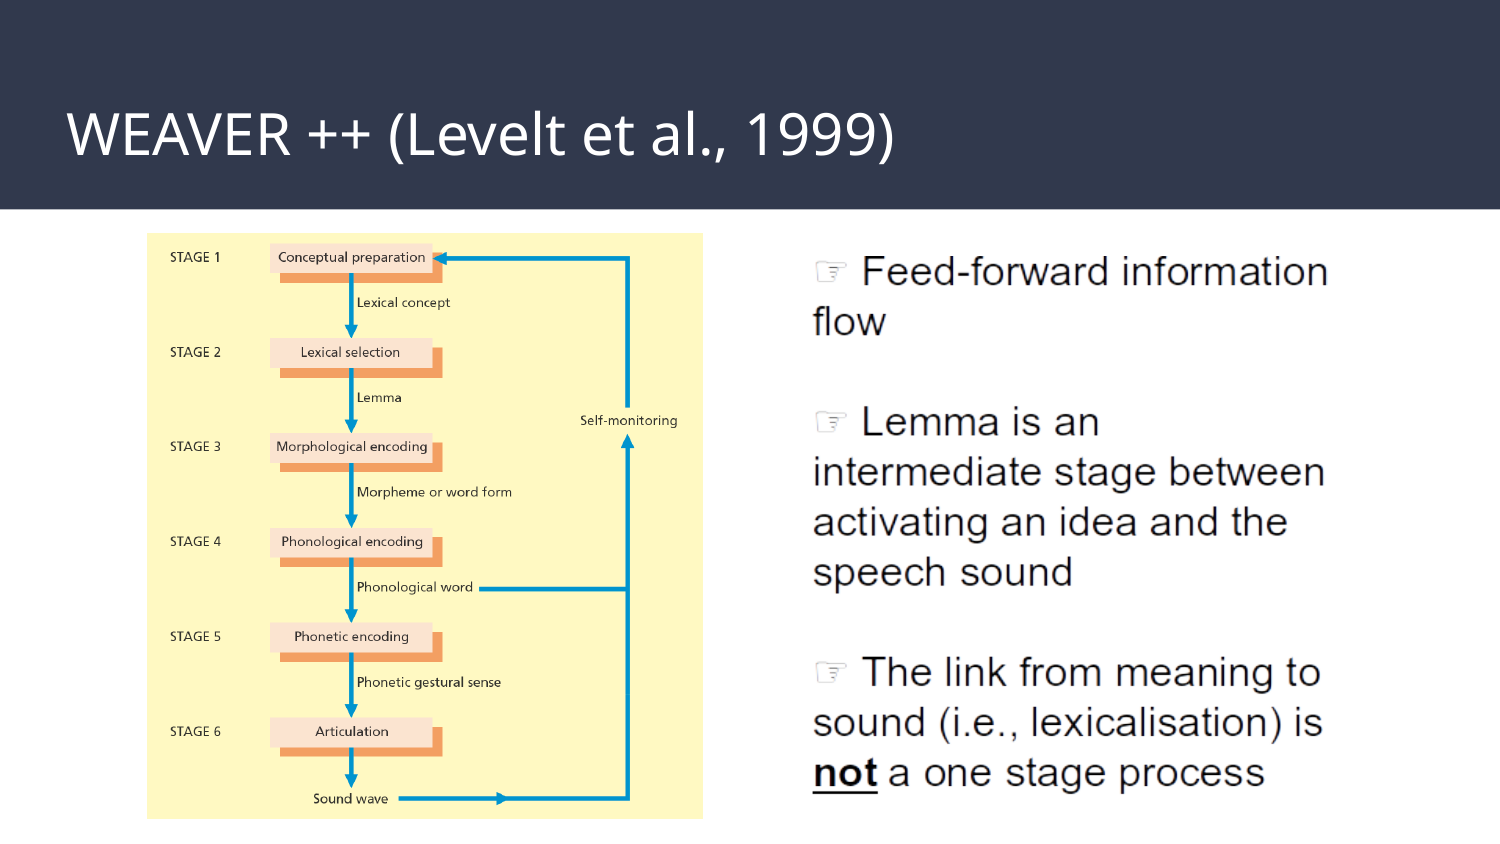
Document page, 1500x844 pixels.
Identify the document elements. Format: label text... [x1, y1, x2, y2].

picture [811, 256, 1328, 796]
picture [147, 233, 703, 819]
title WEAVER ++ (Levelt et al., 1999) [51, 82, 1449, 185]
